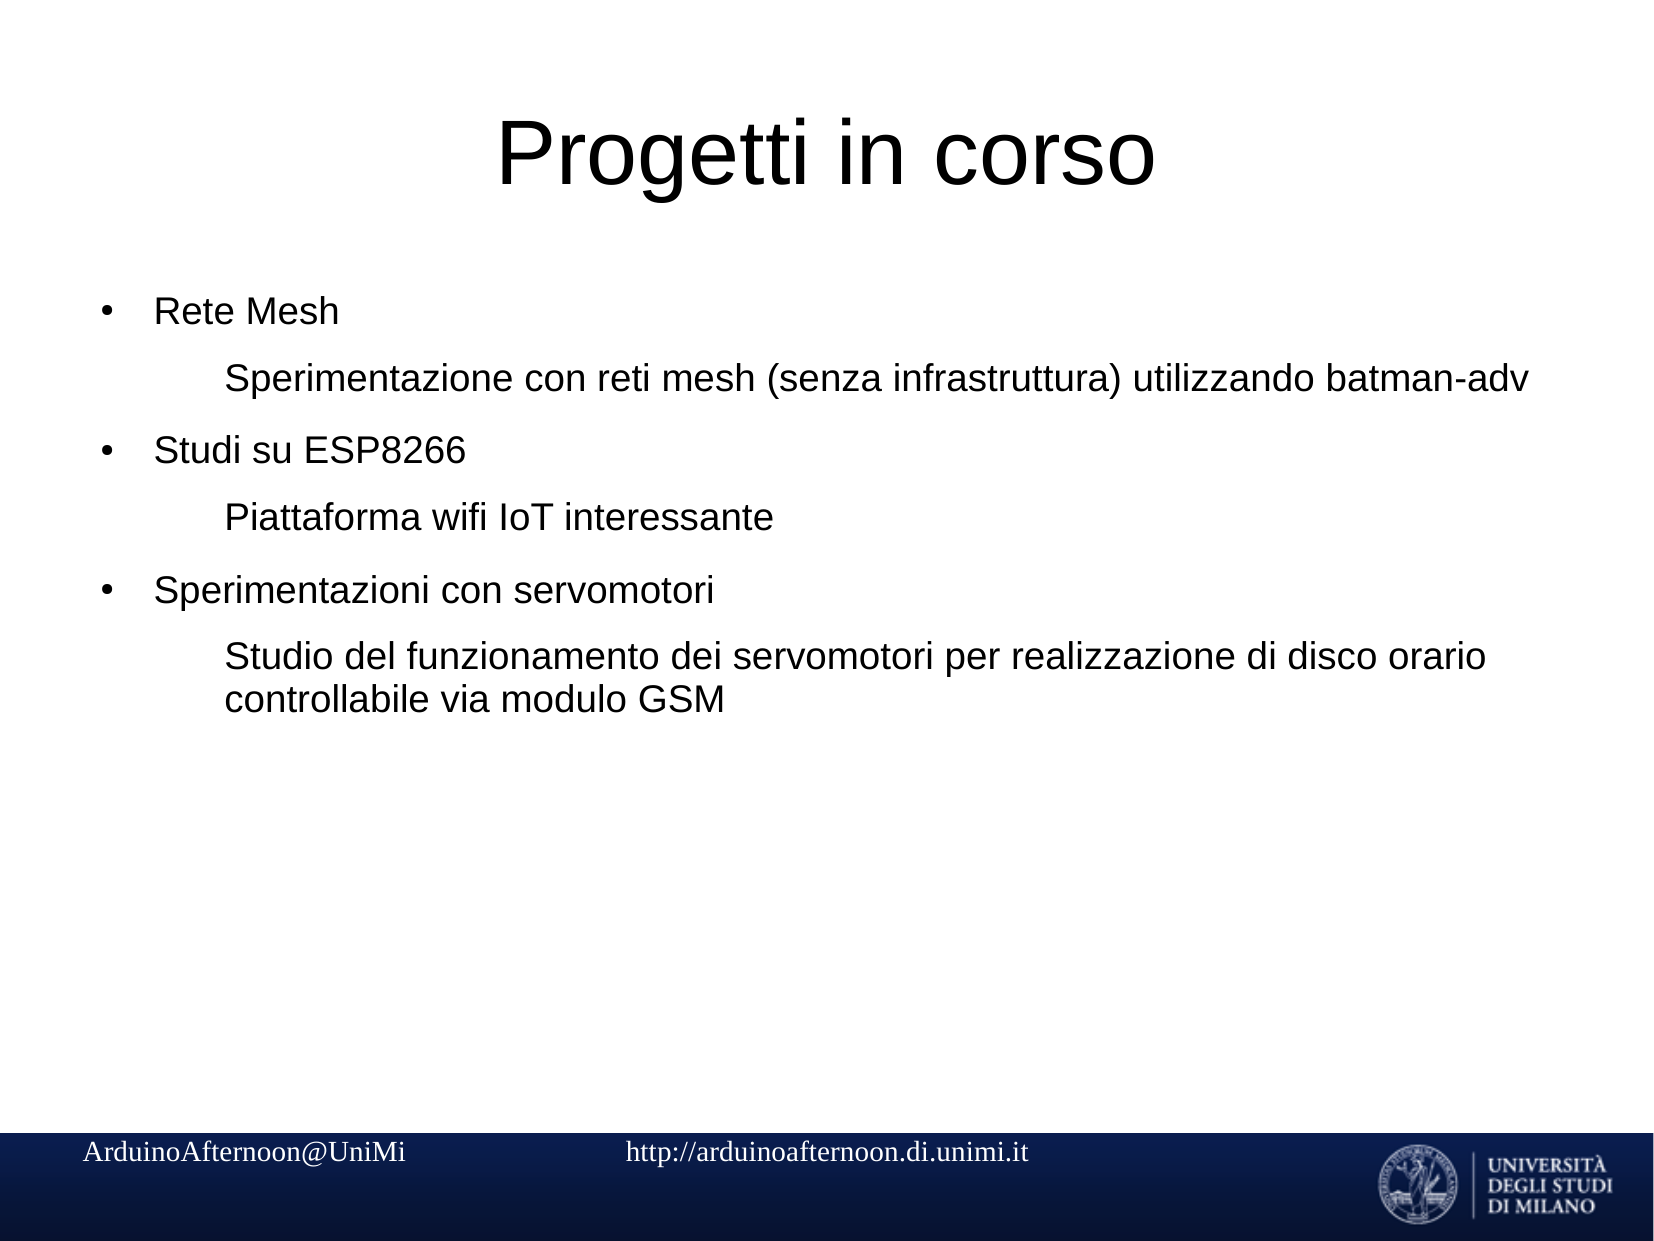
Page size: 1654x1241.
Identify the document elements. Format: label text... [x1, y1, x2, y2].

list Rete Mesh Sperimentazione con reti mesh (senza infrastruttura) utilizzando batman-adv Studi su ESP8266 Piattaforma wifi IoT interessante Sperimentazioni con servomotori Studio del funzionamento dei servomotori per realizzazione di disco orario controllabile via modulo GSM [82, 290, 1571, 1010]
title Progetti in corso [82, 49, 1571, 257]
picture [0, 1133, 1654, 1241]
